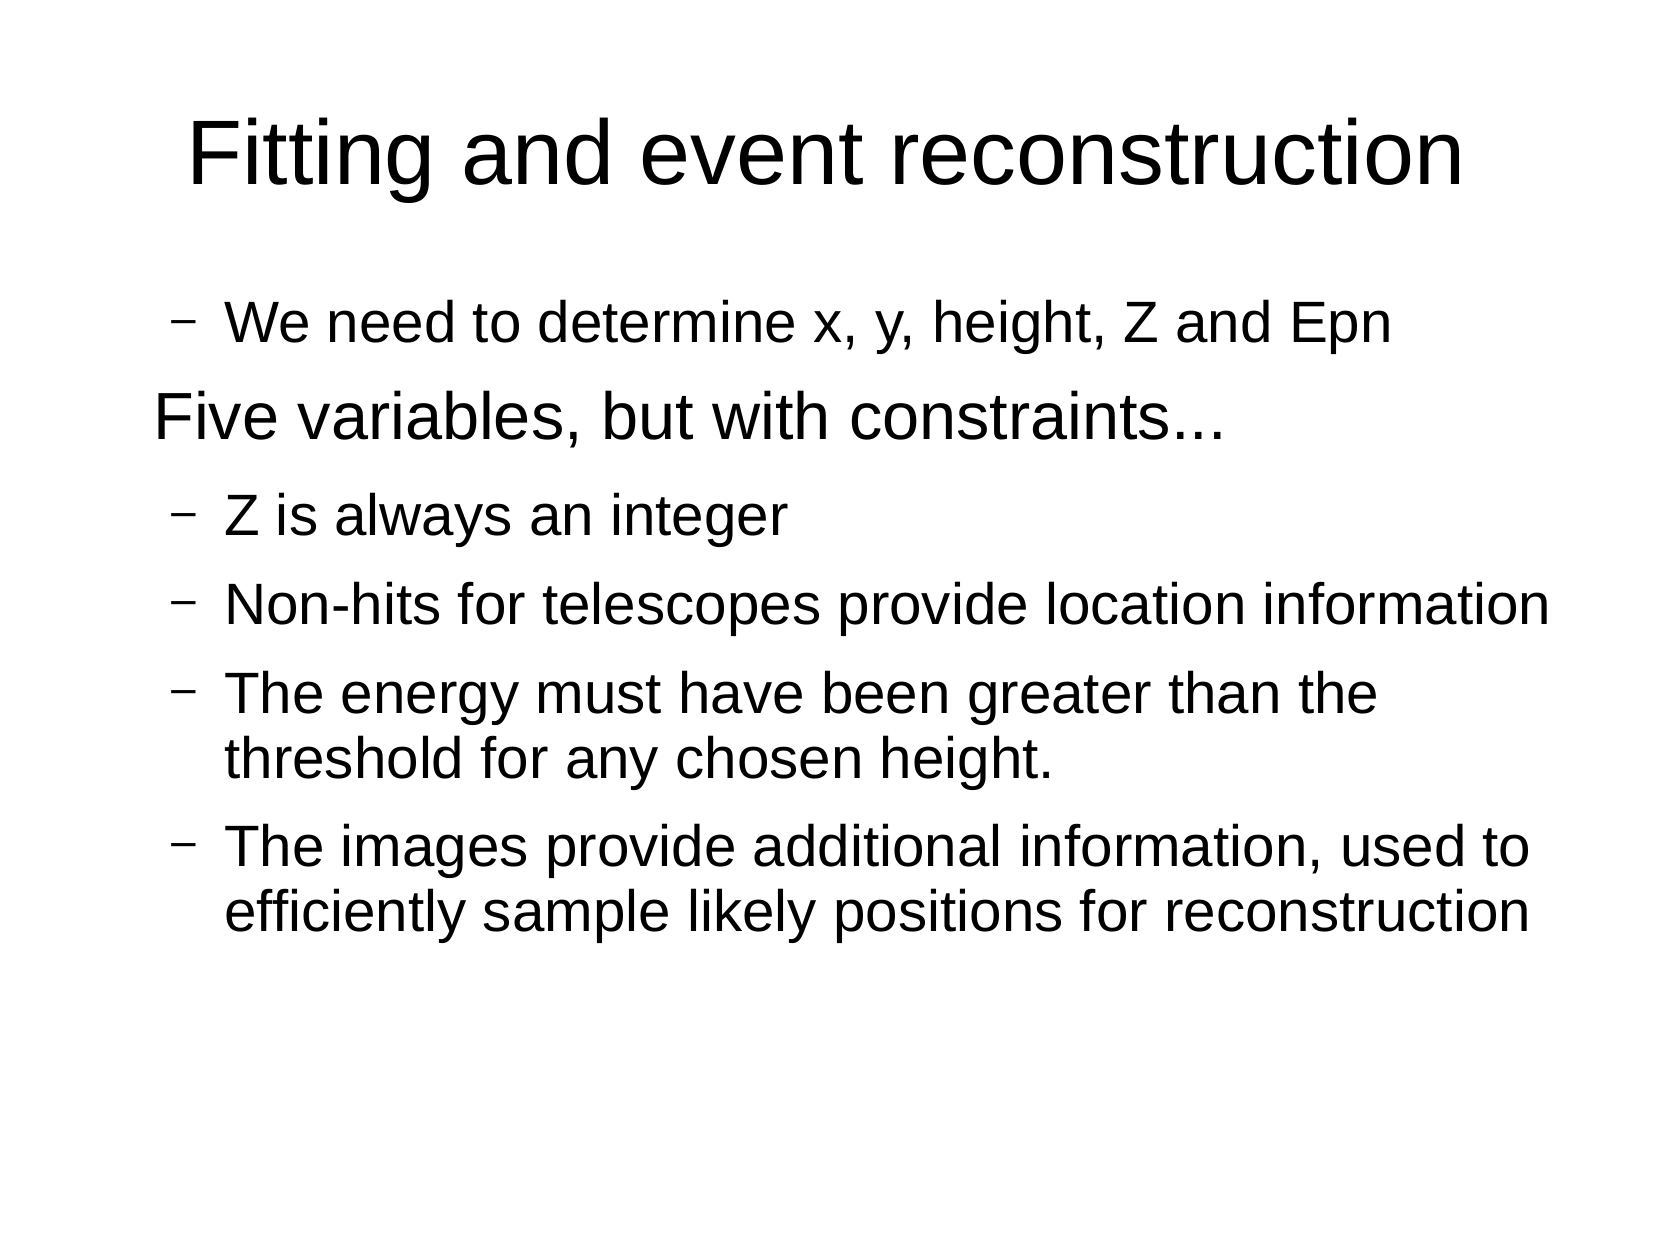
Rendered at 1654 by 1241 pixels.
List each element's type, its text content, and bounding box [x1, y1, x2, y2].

list We need to determine x, y, height, Z and Epn Five variables, but with constraints... Z is always an integer Non-hits for telescopes provide location information The energy must have been greater than the threshold for any chosen height. The images provide additional information, used to efficiently sample likely positions for reconstruction [82, 290, 1571, 1010]
title Fitting and event reconstruction [82, 49, 1571, 257]
